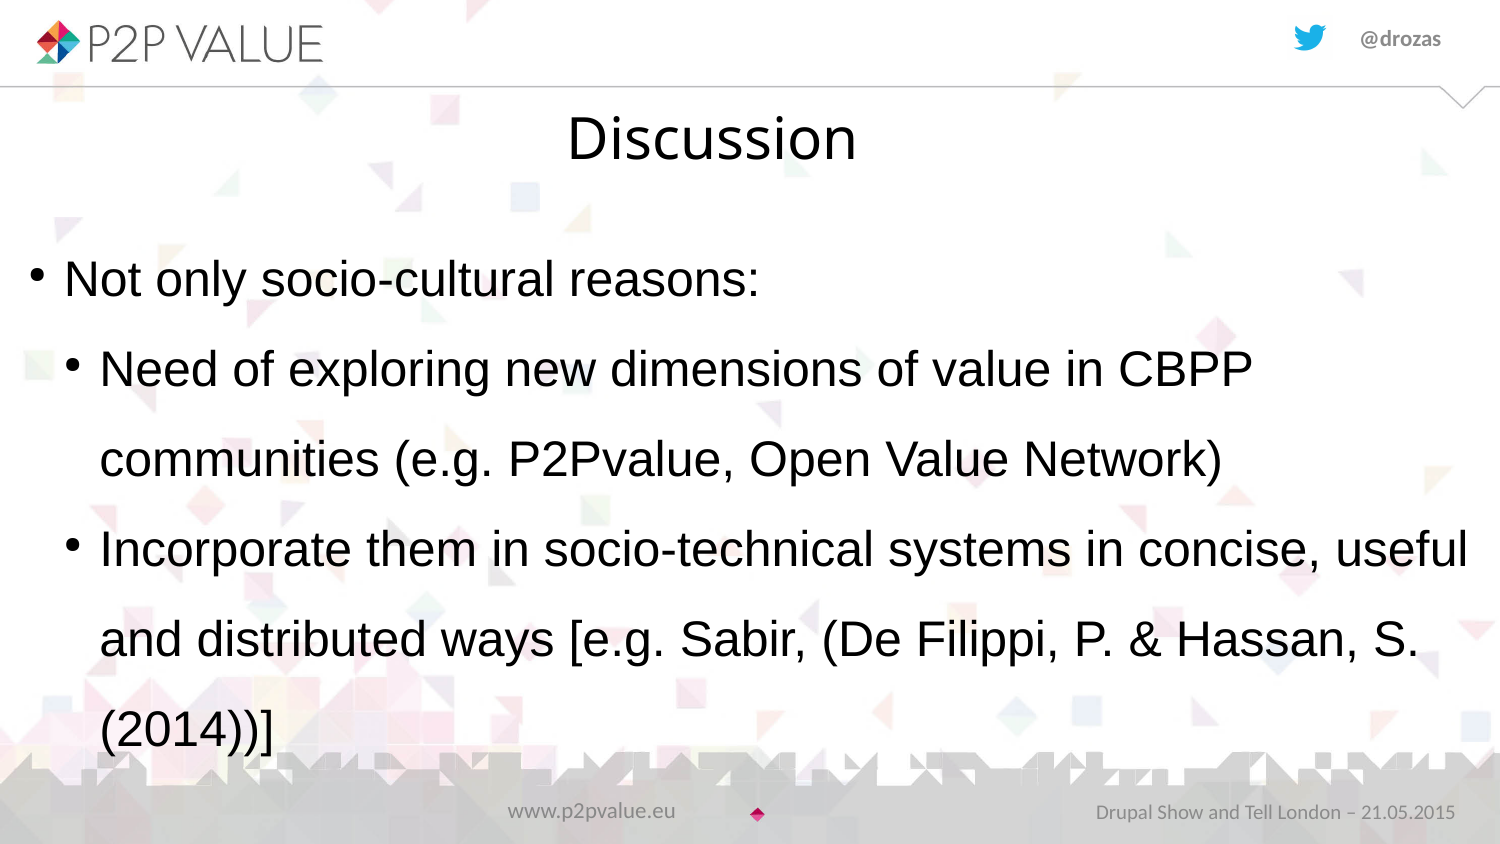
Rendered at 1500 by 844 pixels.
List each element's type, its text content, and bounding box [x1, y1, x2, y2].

text_box @drozas [1333, 15, 1455, 60]
picture [0, 0, 1500, 844]
subtitle Not only socio-cultural reasons: Need of exploring new dimensions of value in CBPP communities (e.g. P2Pvalue, Open Value Network) Incorporate them in socio-technical systems in concise, useful and distributed ways [e.g. Sabir, (De Filippi, P. & Hassan, S. (2014))] [15, 210, 1496, 766]
title Discussion [60, 92, 1366, 181]
text_box www.p2pvalue.eu [501, 789, 720, 829]
text_box Drupal Show and Tell London – 21.05.2015 [777, 788, 1470, 834]
